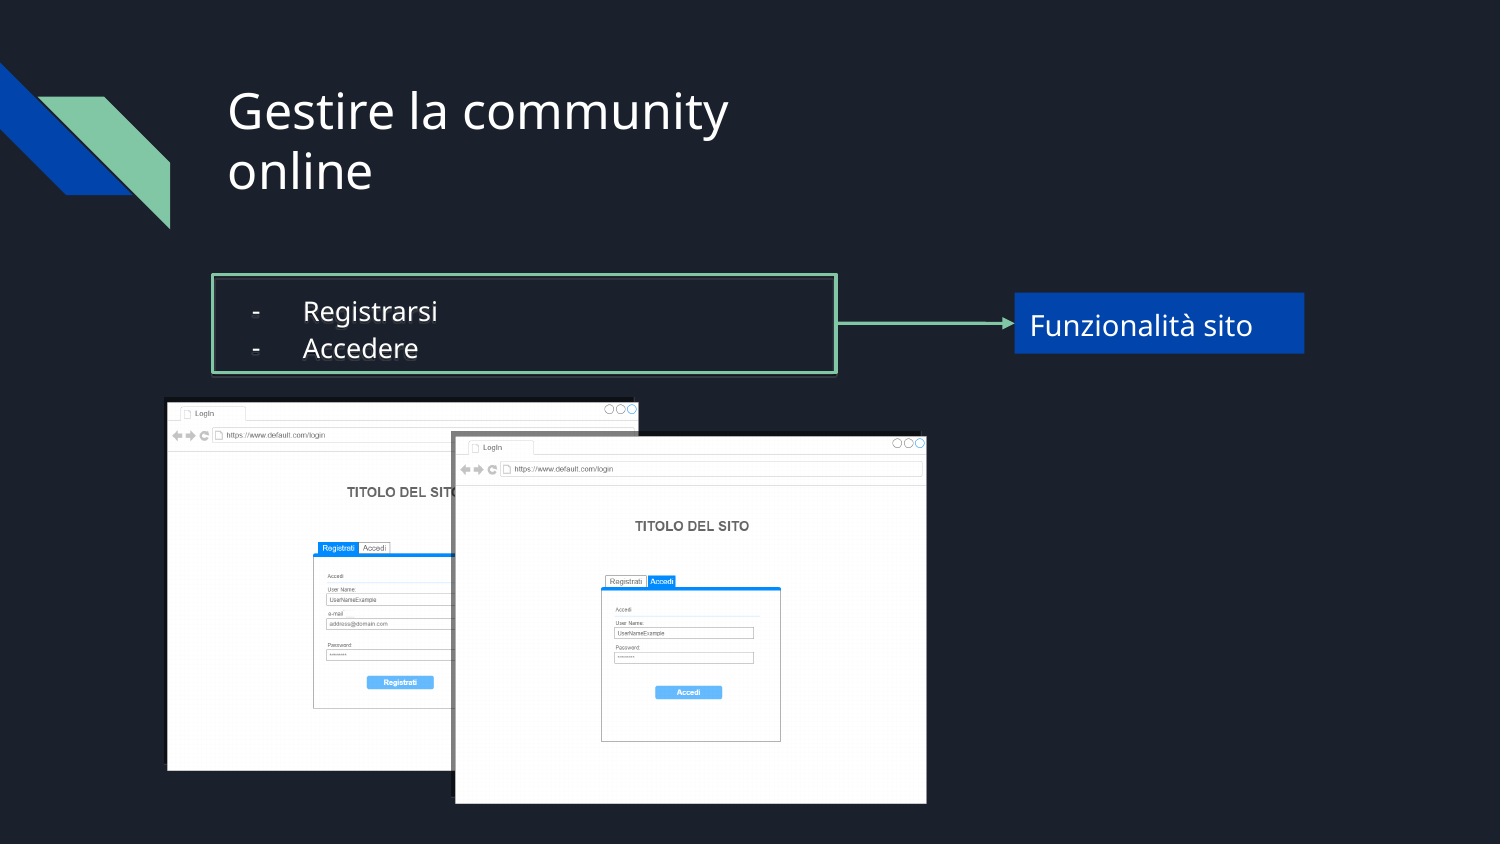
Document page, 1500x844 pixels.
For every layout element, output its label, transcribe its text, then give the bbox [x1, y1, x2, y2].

title Gestire la community online [212, 64, 836, 244]
picture [167, 402, 927, 804]
list Registrarsi Accedere [212, 274, 836, 373]
text_box Funzionalità sito [1014, 292, 1305, 354]
